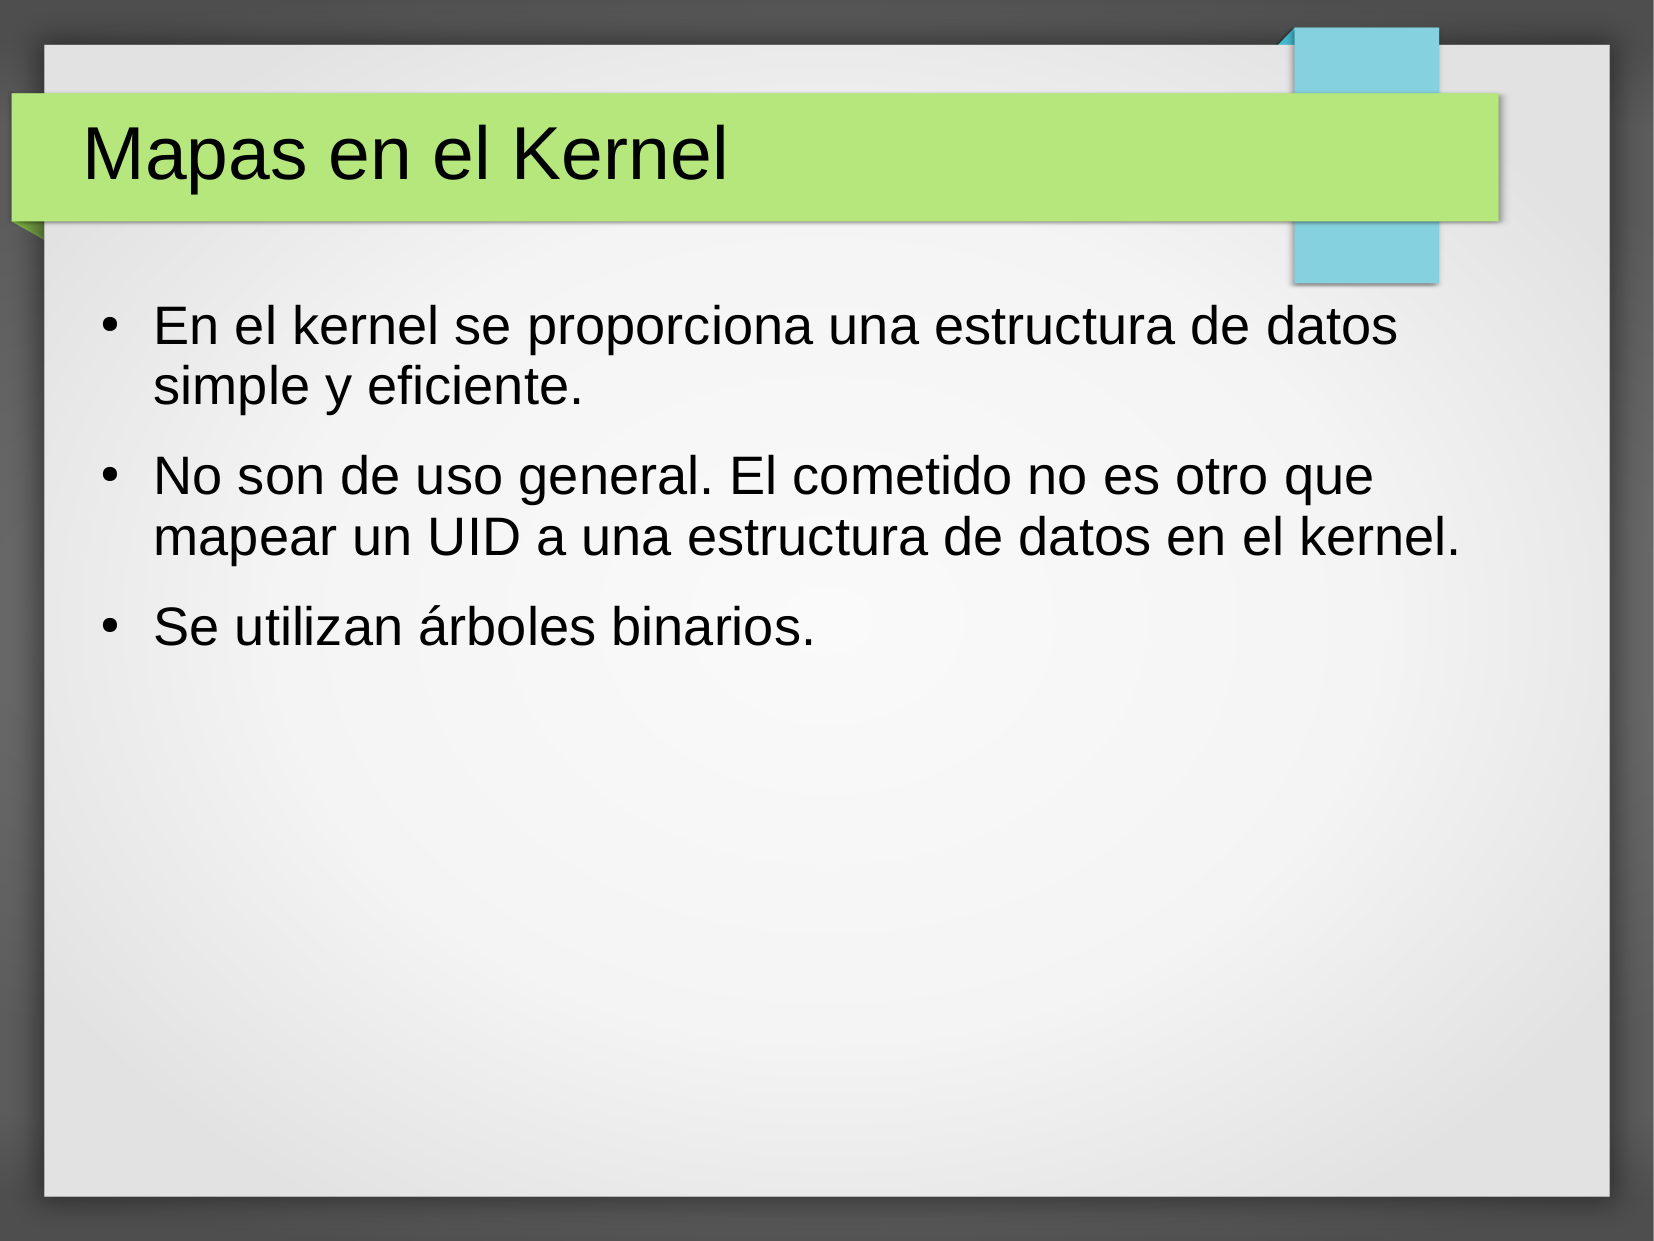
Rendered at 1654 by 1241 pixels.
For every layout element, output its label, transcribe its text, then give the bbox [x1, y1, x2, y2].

title Mapas en el Kernel [82, 94, 1264, 213]
list En el kernel se proporciona una estructura de datos simple y eficiente. No son de uso general. El cometido no es otro que mapear un UID a una estructura de datos en el kernel. Se utilizan árboles binarios. [82, 295, 1571, 1015]
picture [0, 0, 1654, 1241]
